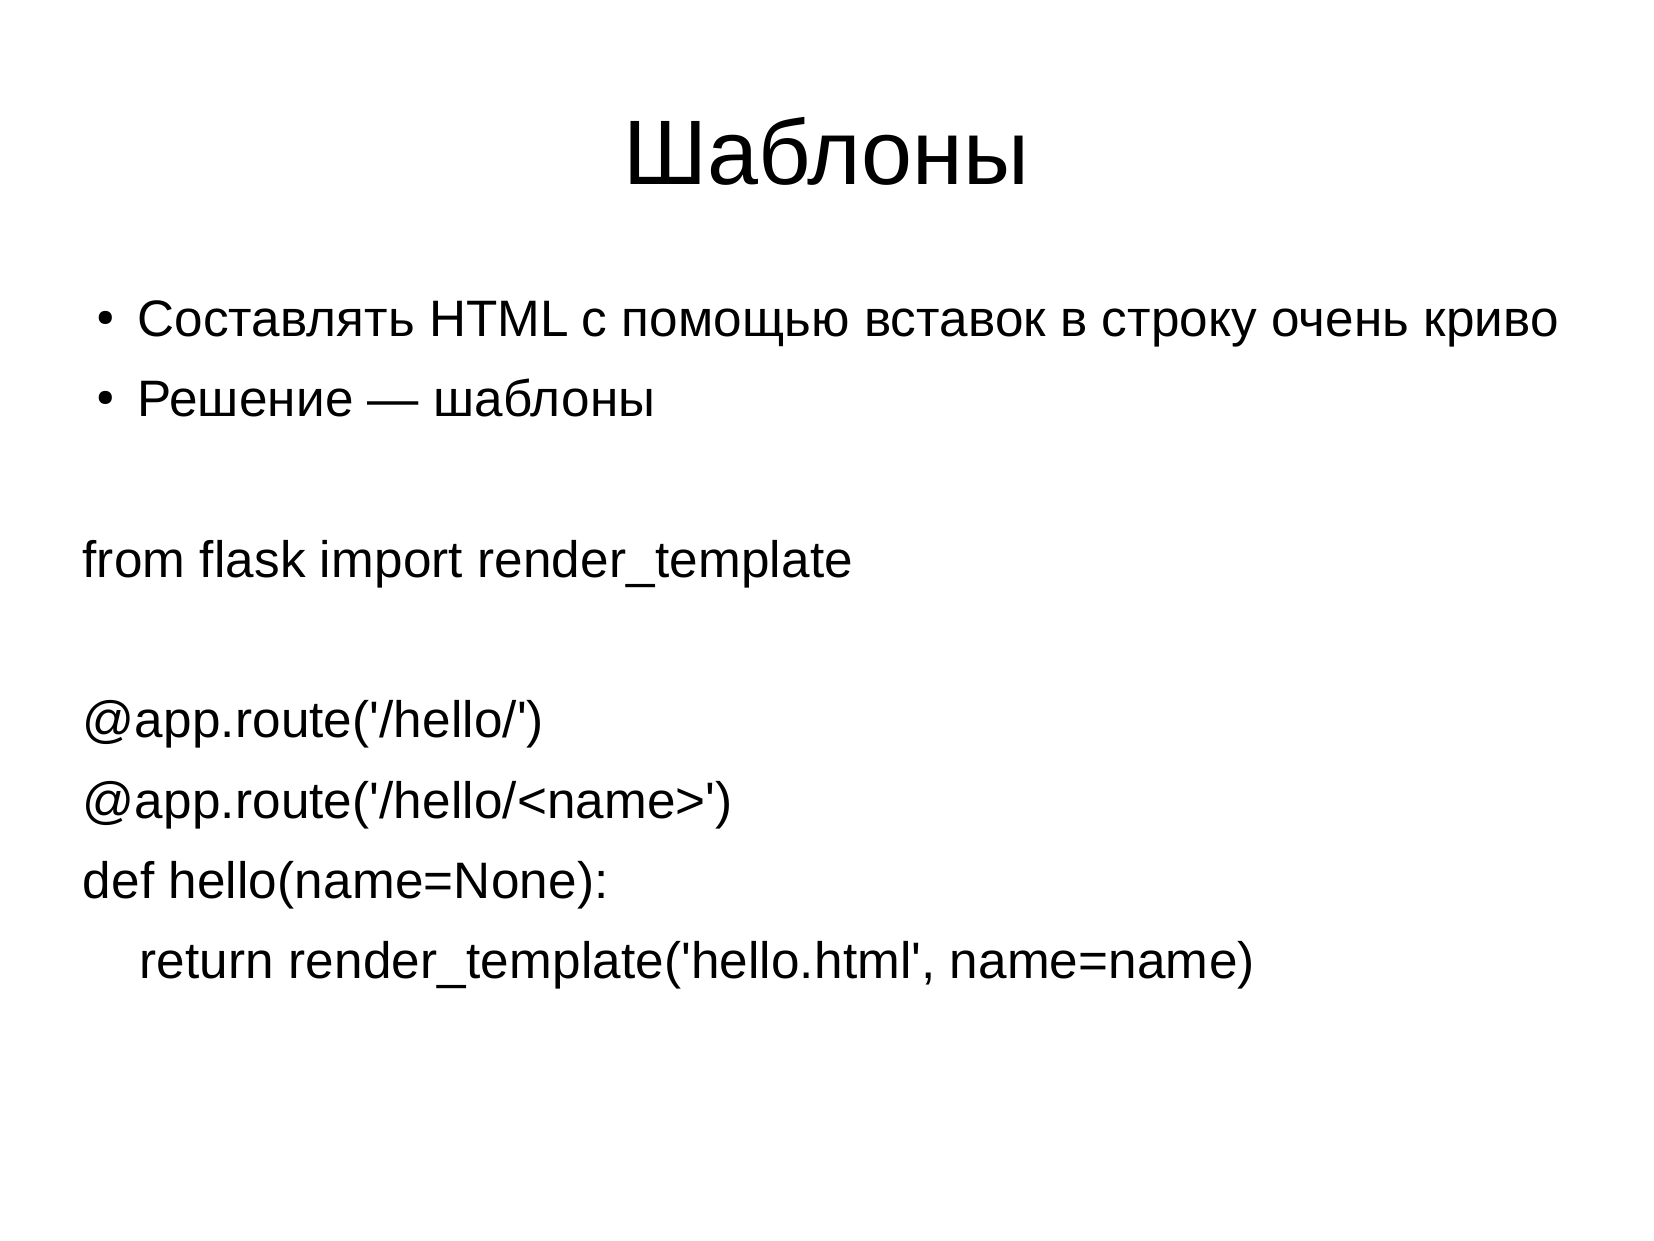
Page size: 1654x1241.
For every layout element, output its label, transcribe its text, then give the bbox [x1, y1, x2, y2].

list Составлять HTML с помощью вставок в строку очень криво Решение — шаблоны from flask import render_template @app.route('/hello/') @app.route('/hello/<name>') def hello(name=None): return render_template('hello.html', name=name) [82, 290, 1571, 1010]
title Шаблоны [82, 49, 1571, 257]
